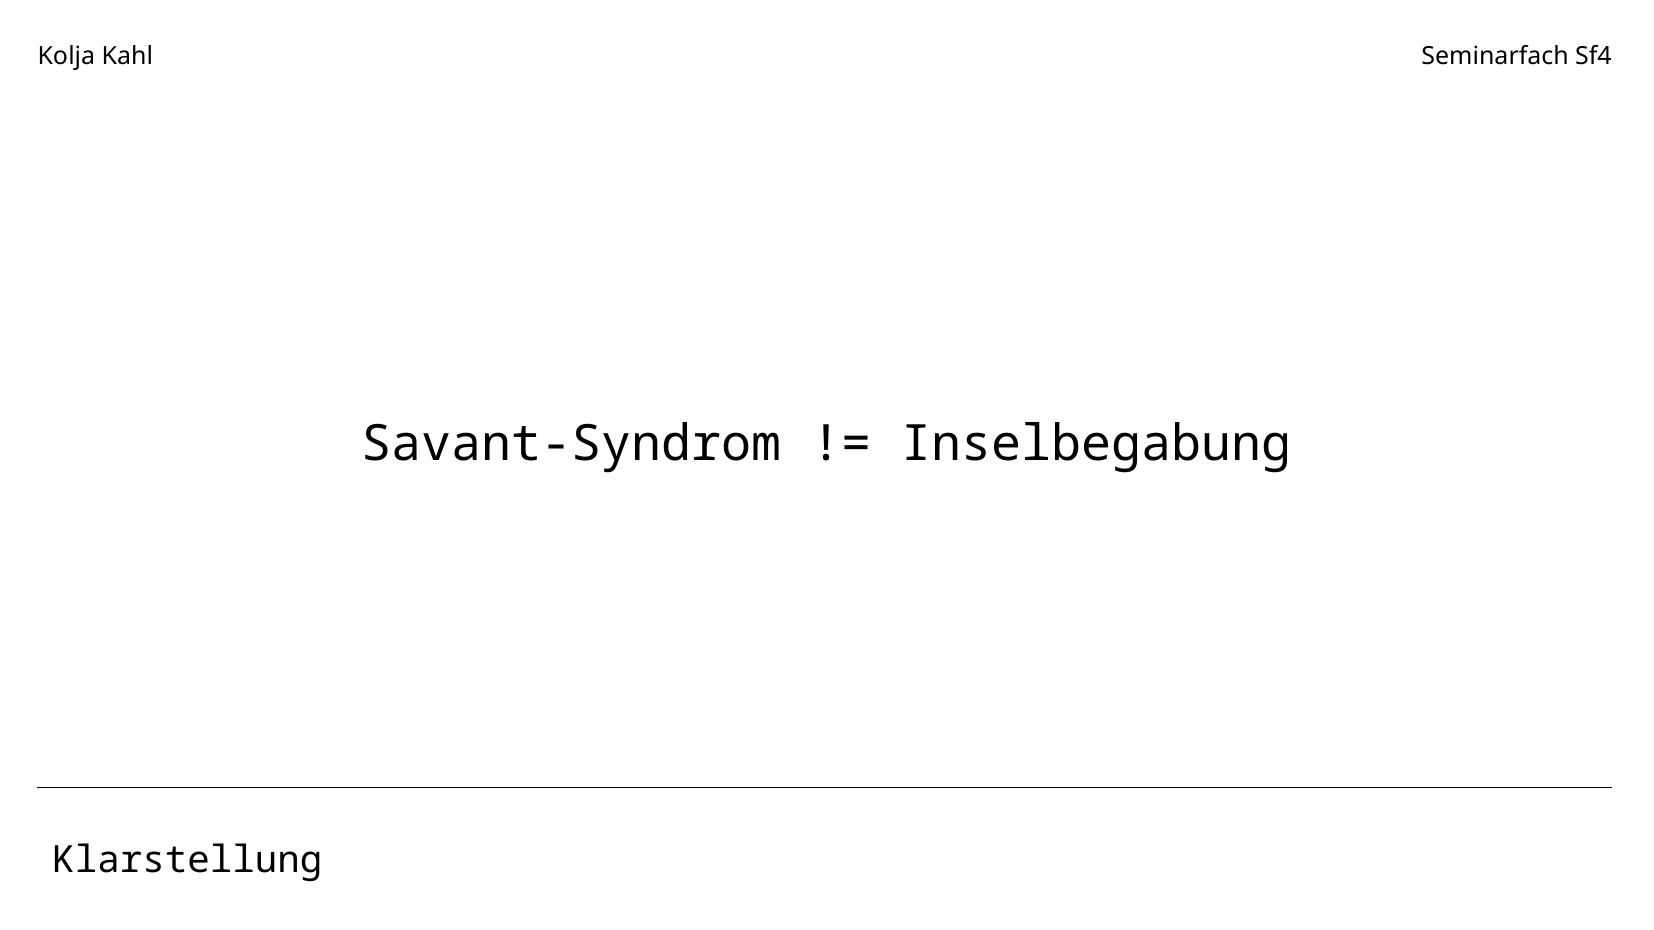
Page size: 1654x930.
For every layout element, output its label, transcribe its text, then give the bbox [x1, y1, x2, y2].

text_box Savant-Syndrom != Inselbegabung [261, 376, 1392, 507]
text_box Klarstellung [37, 824, 337, 930]
title Seminarfach Sf4 [1312, 37, 1612, 76]
title Kolja Kahl [37, 37, 225, 76]
